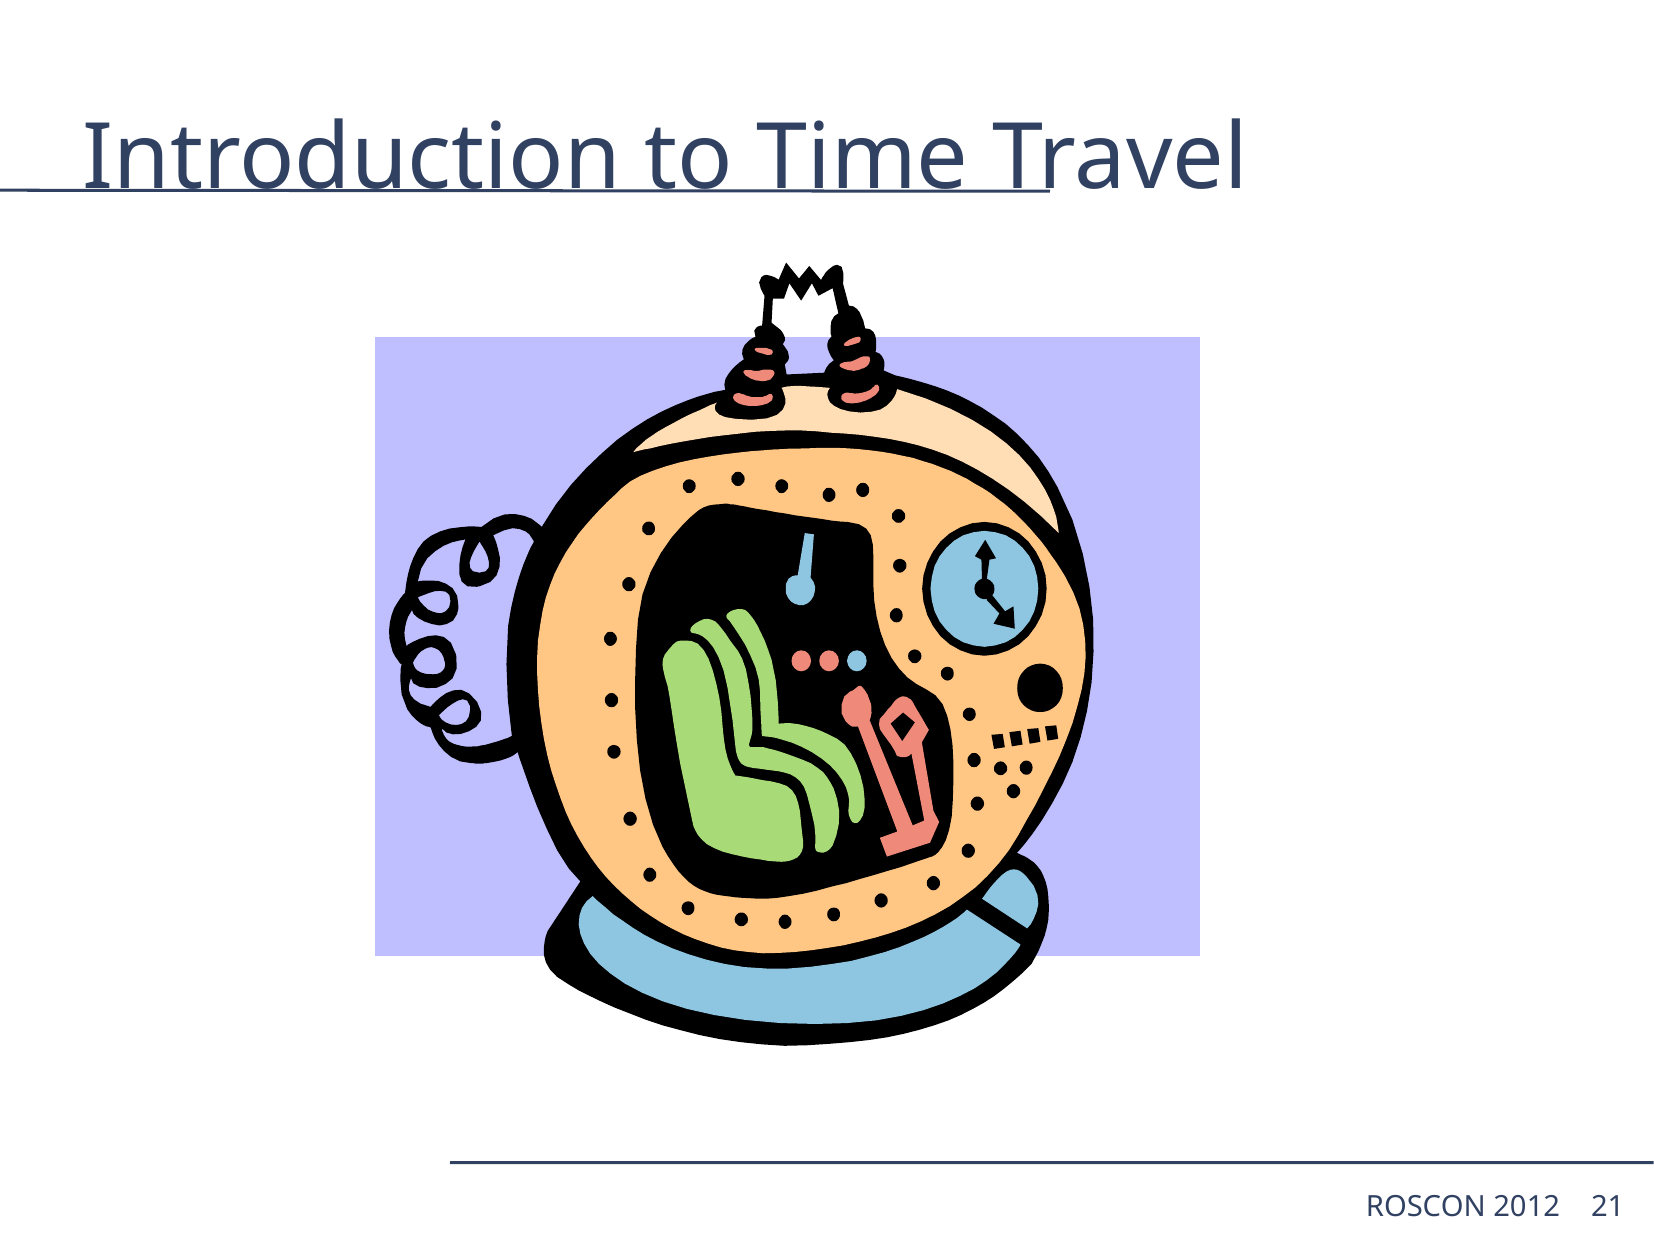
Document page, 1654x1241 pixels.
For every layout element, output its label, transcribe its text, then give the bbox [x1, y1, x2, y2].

picture [375, 262, 1201, 1051]
title Introduction to Time Travel [82, 56, 1571, 250]
